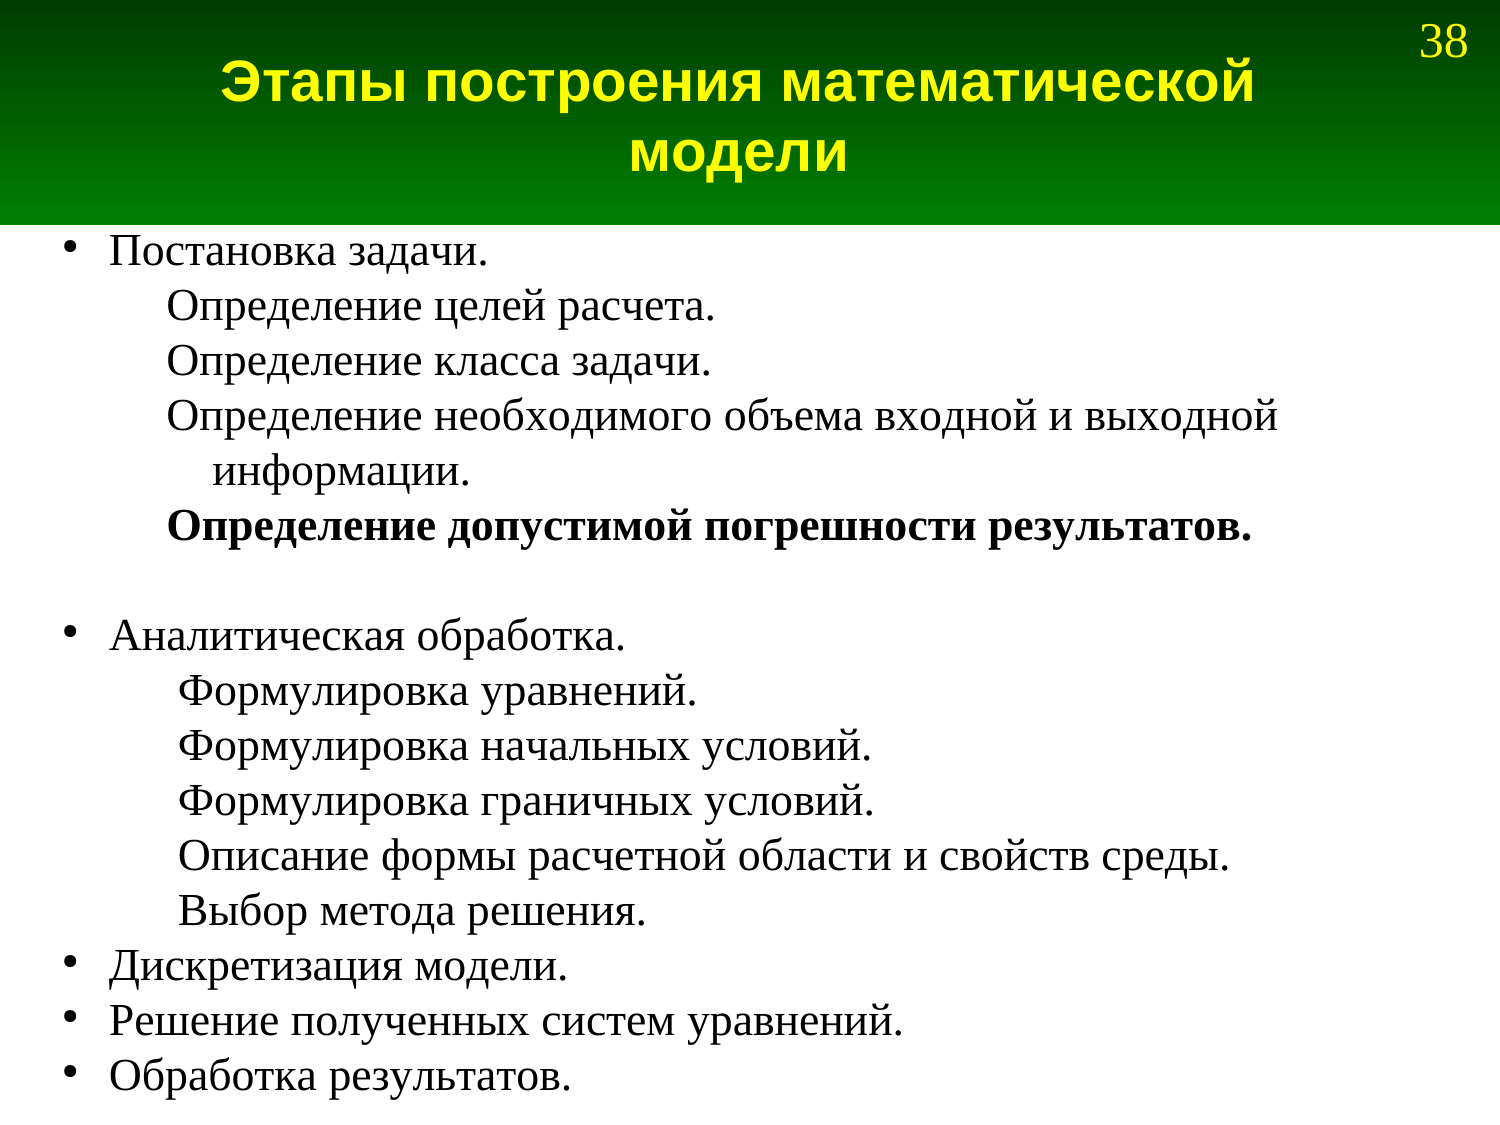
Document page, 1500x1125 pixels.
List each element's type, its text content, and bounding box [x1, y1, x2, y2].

title Этапы построения математической модели [88, 18, 1389, 207]
text_box Постановка задачи. Определение целей расчета. Определение класса задачи. Определение необходимого объема входной и выходной информации. Определение допустимой погрешности результатов. Аналитическая обработка. Формулировка уравнений. Формулировка начальных условий. Формулировка граничных условий. Описание формы расчетной области и свойств среды. Выбор метода решения. Дискретизация модели. Решение полученных систем уравнений. Обработка результатов. [47, 212, 1477, 1125]
